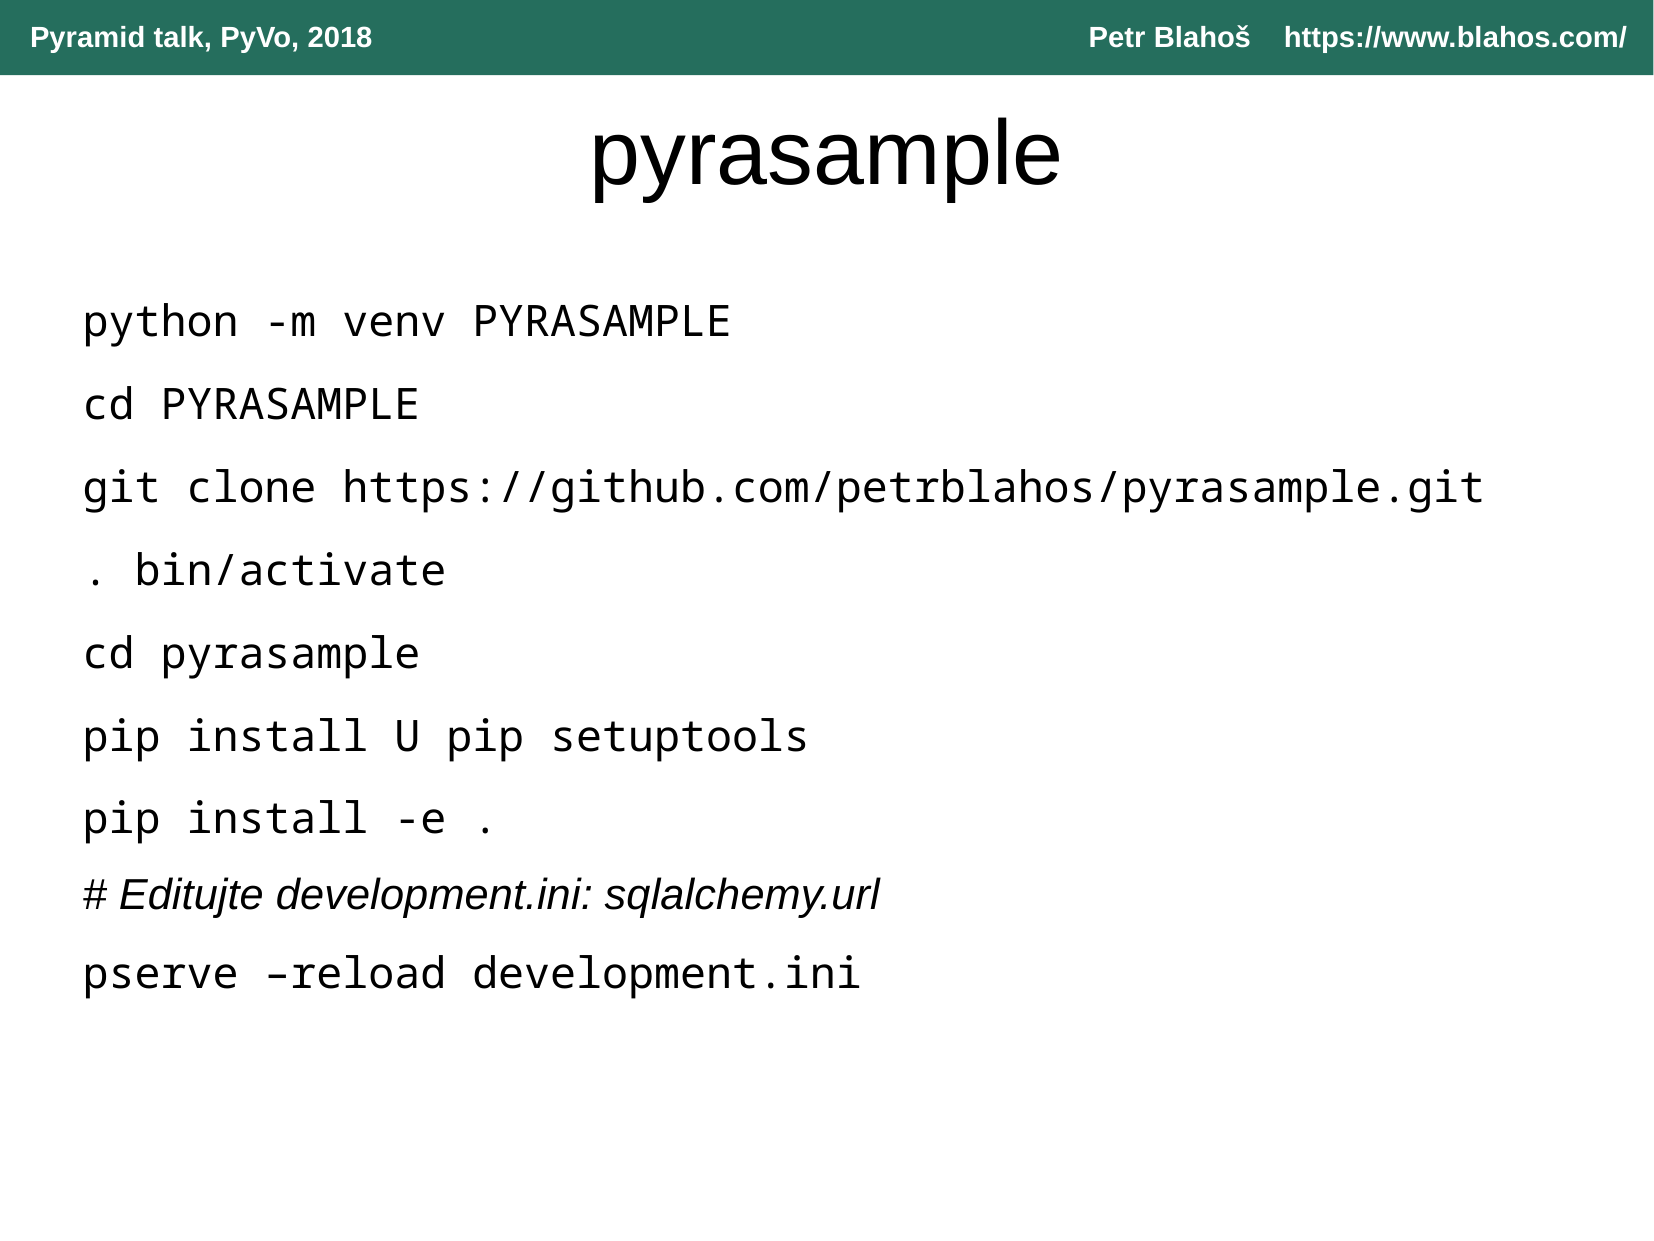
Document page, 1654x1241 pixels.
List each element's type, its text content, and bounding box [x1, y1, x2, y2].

title pyrasample [82, 49, 1571, 257]
list python -m venv PYRASAMPLE cd PYRASAMPLE git clone https://github.com/petrblahos/pyrasample.git . bin/activate cd pyrasample pip install U pip setuptools pip install -e . # Editujte development.ini: sqlalchemy.url pserve –reload development.ini [82, 290, 1571, 1010]
